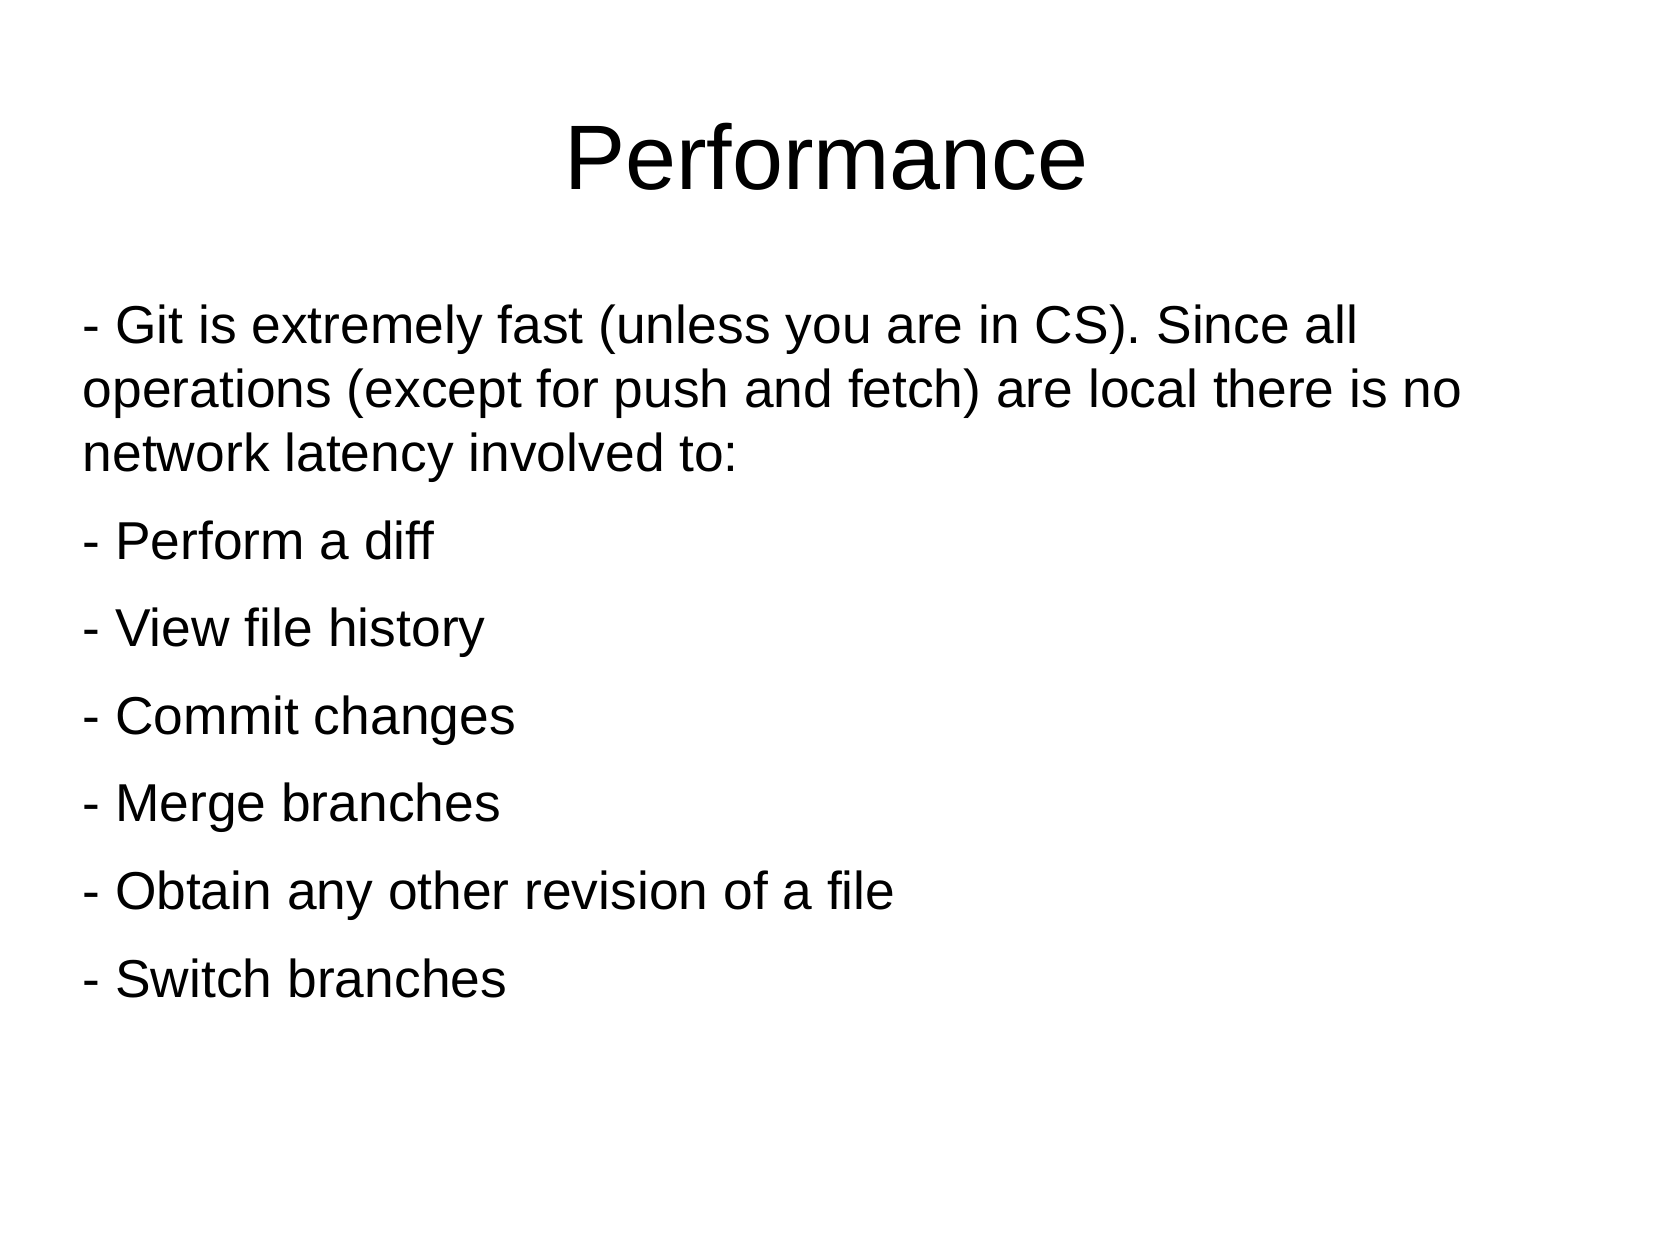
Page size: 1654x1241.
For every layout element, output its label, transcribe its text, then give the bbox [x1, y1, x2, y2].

list - Git is extremely fast (unless you are in CS). Since all operations (except for push and fetch) are local there is no network latency involved to: - Perform a diff - View file history - Commit changes - Merge branches - Obtain any other revision of a file - Switch branches [82, 290, 1571, 1010]
title Performance [82, 49, 1571, 257]
